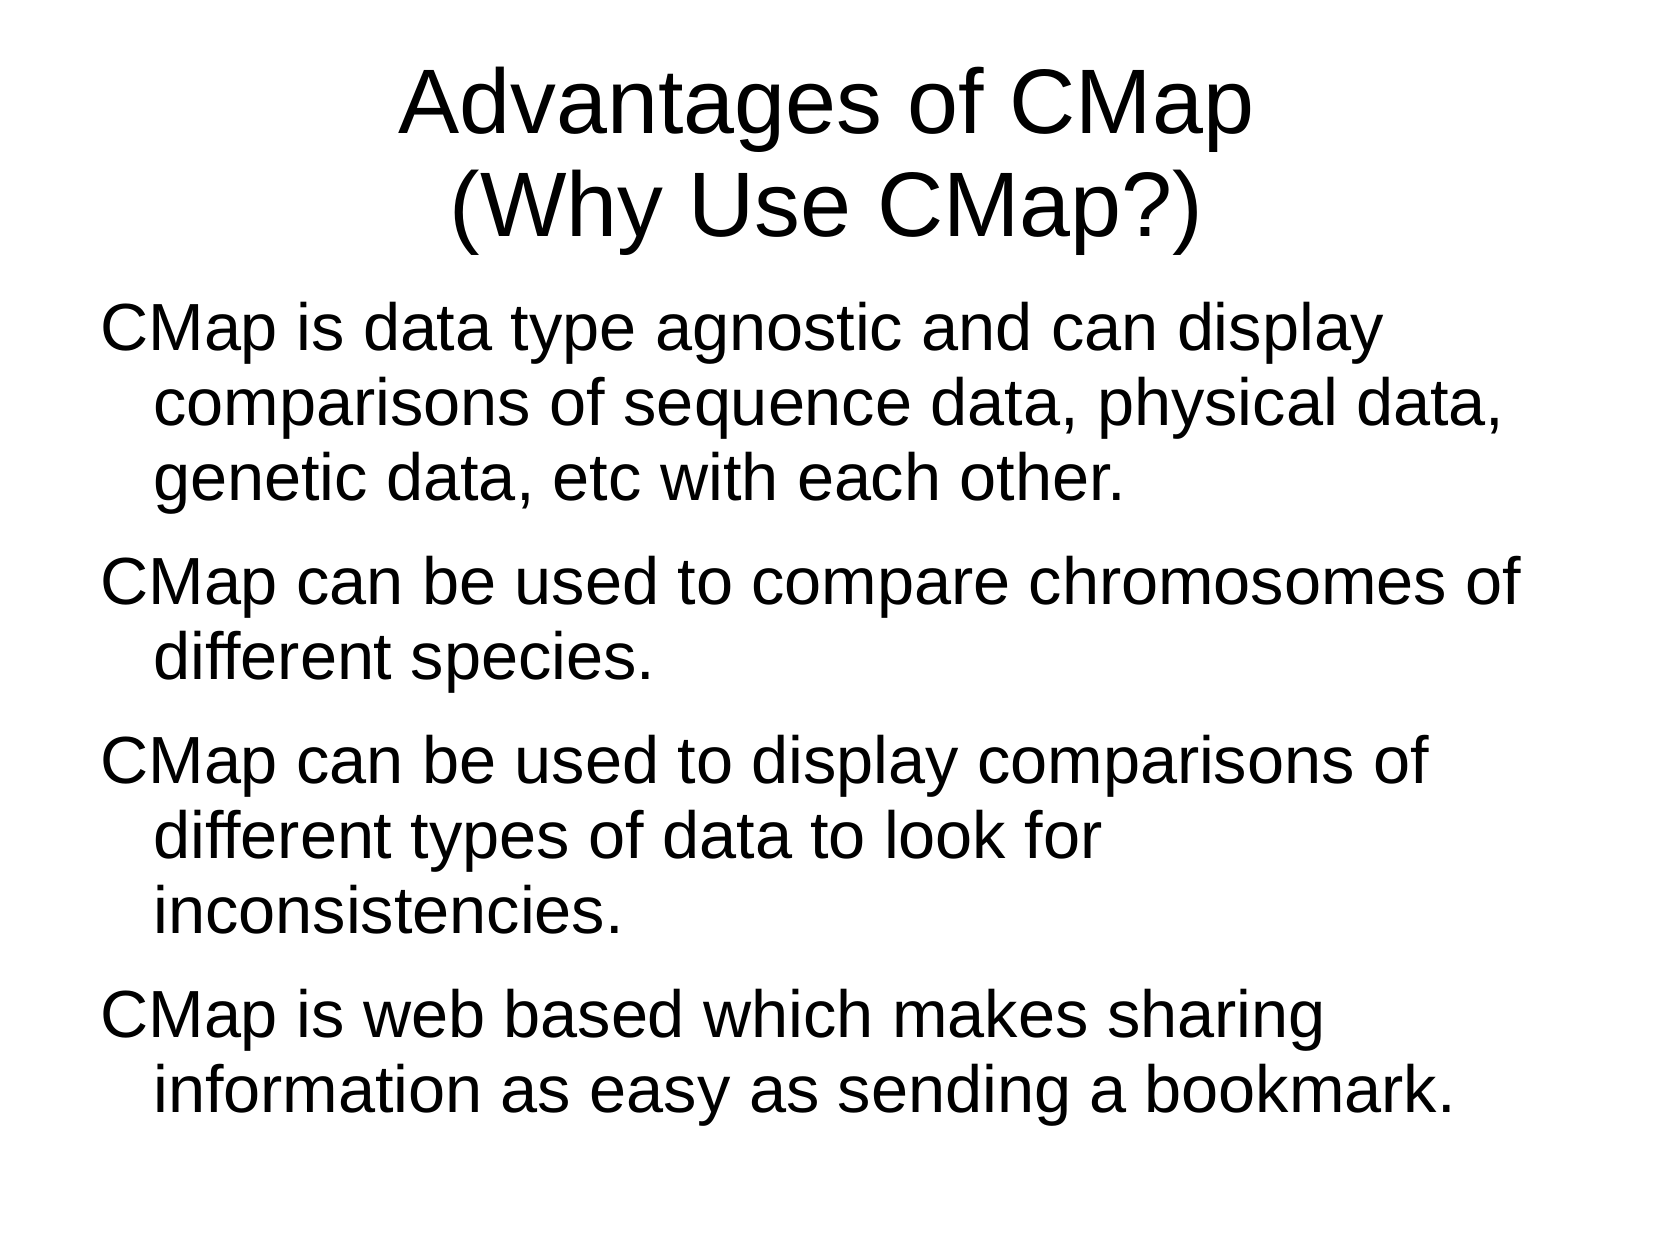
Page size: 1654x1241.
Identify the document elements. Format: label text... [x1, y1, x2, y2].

title Advantages of CMap (Why Use CMap?) [82, 50, 1571, 256]
list CMap is data type agnostic and can display comparisons of sequence data, physical data, genetic data, etc with each other. CMap can be used to compare chromosomes of different species. CMap can be used to display comparisons of different types of data to look for inconsistencies. CMap is web based which makes sharing information as easy as sending a bookmark. [82, 290, 1571, 1127]
